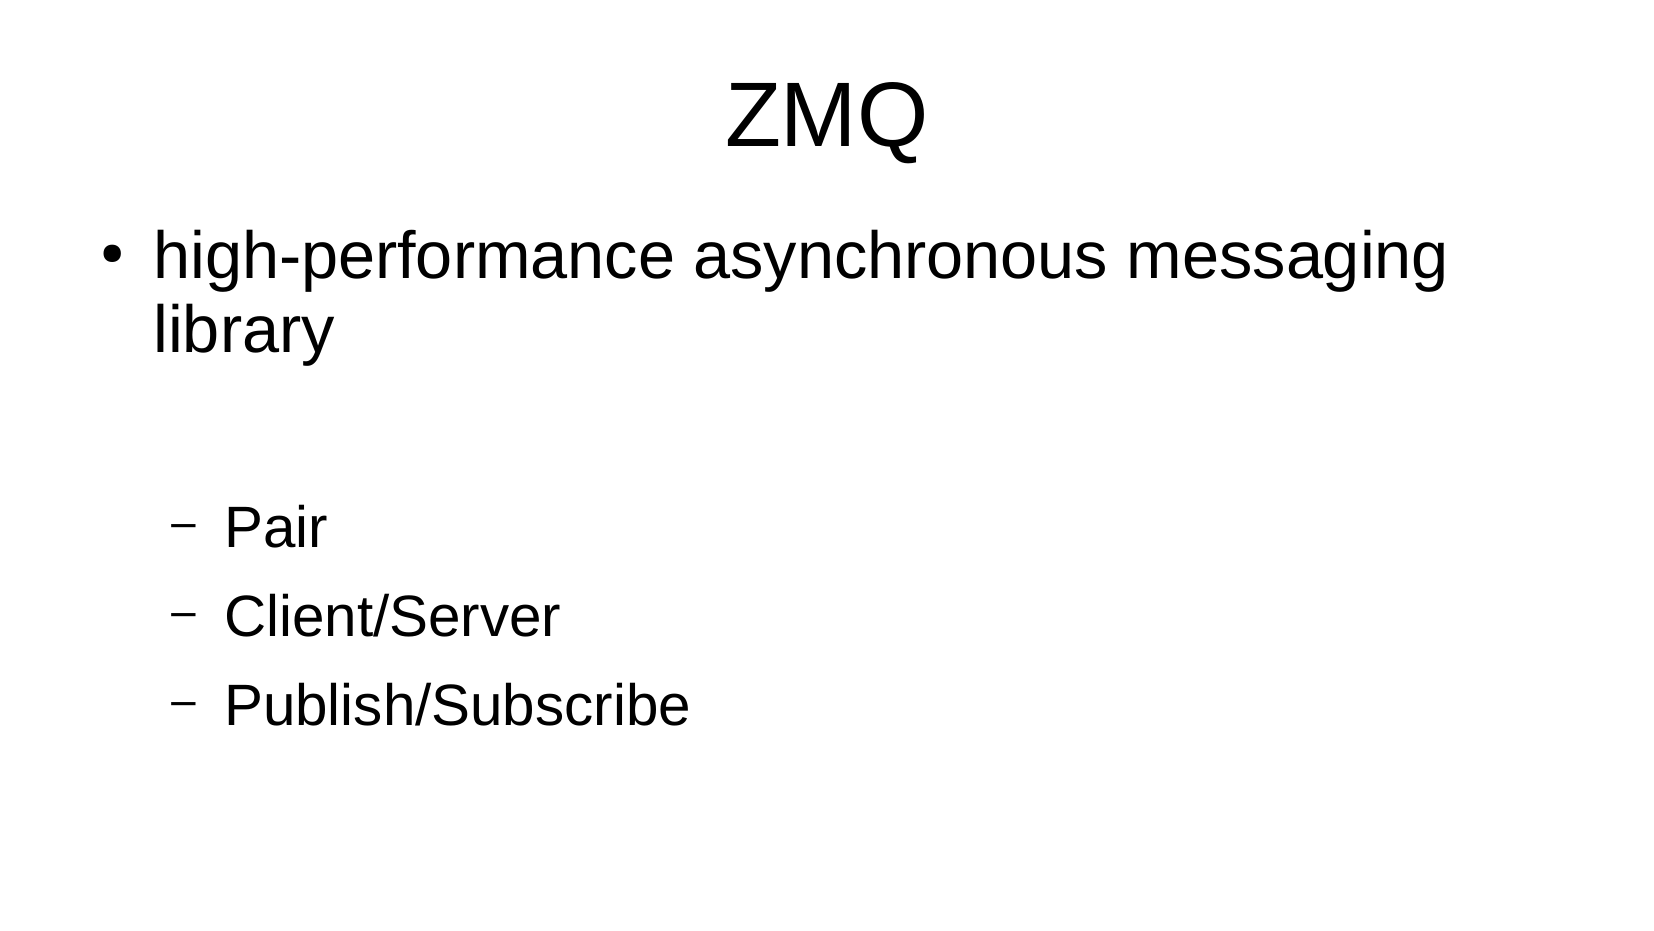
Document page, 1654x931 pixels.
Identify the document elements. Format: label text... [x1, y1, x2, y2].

title ZMQ [82, 37, 1571, 193]
list high-performance asynchronous messaging library Pair Client/Server Publish/Subscribe [82, 217, 1571, 758]
